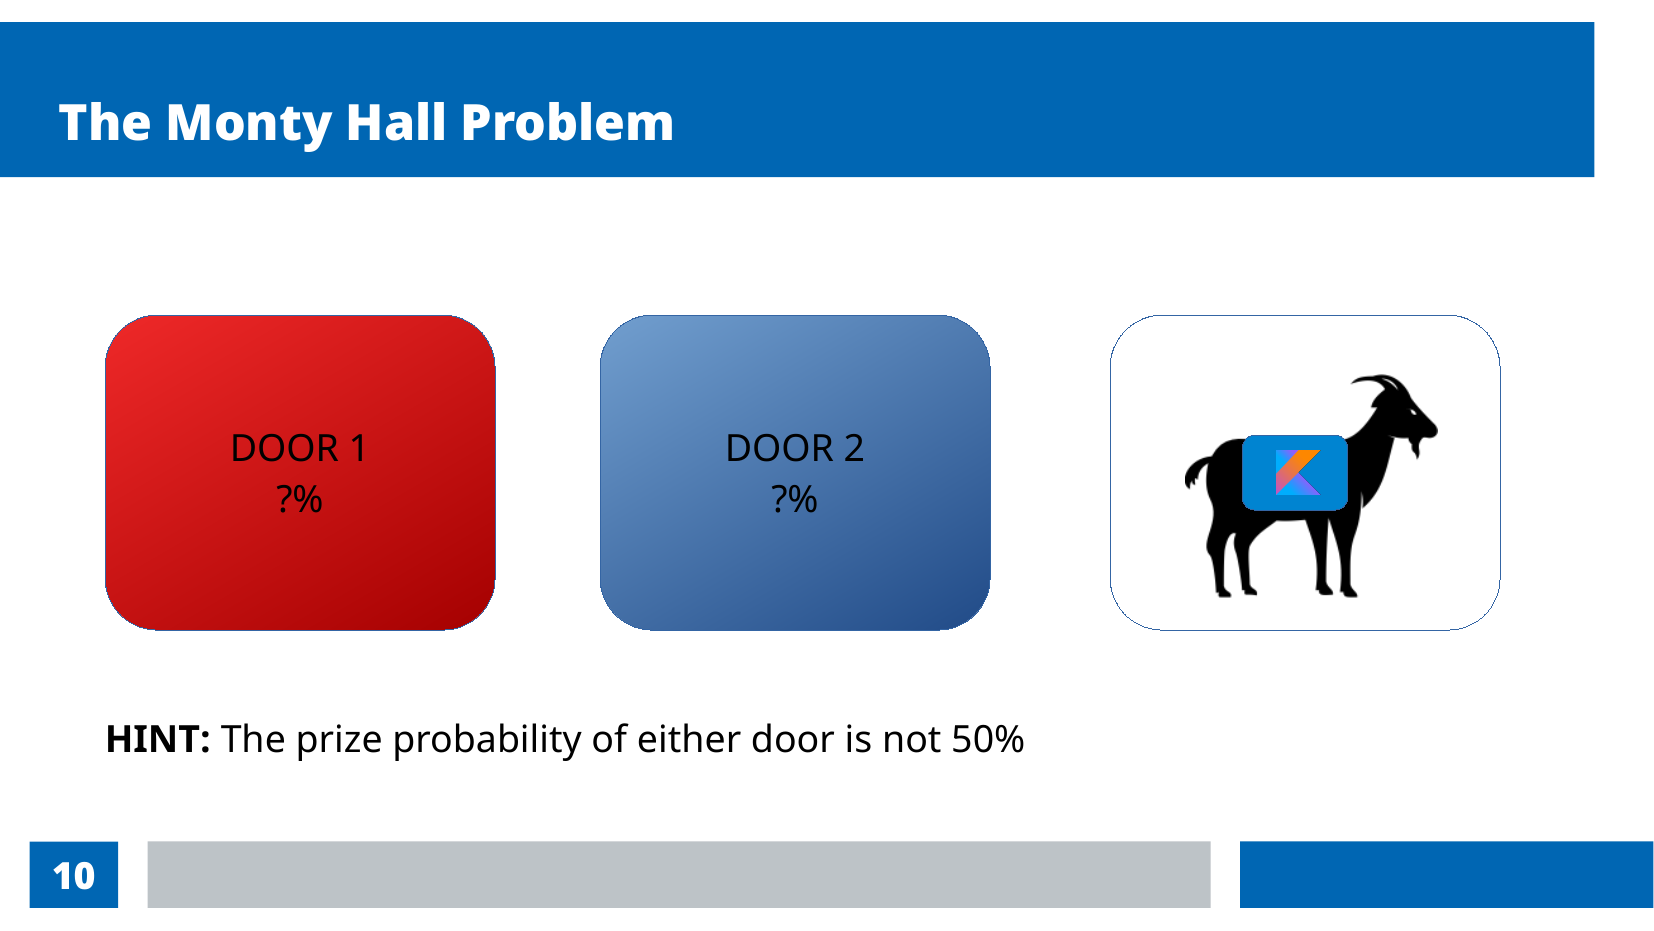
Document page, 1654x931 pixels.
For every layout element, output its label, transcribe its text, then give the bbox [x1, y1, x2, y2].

title The Monty Hall Problem [59, 44, 1595, 156]
text_box HINT: The prize probability of either door is not 50% [90, 705, 1441, 931]
text_box [1242, 435, 1348, 511]
text_box DOOR 1 ?% [105, 315, 496, 631]
picture [1185, 359, 1438, 613]
text_box DOOR 2 ?% [600, 315, 991, 631]
